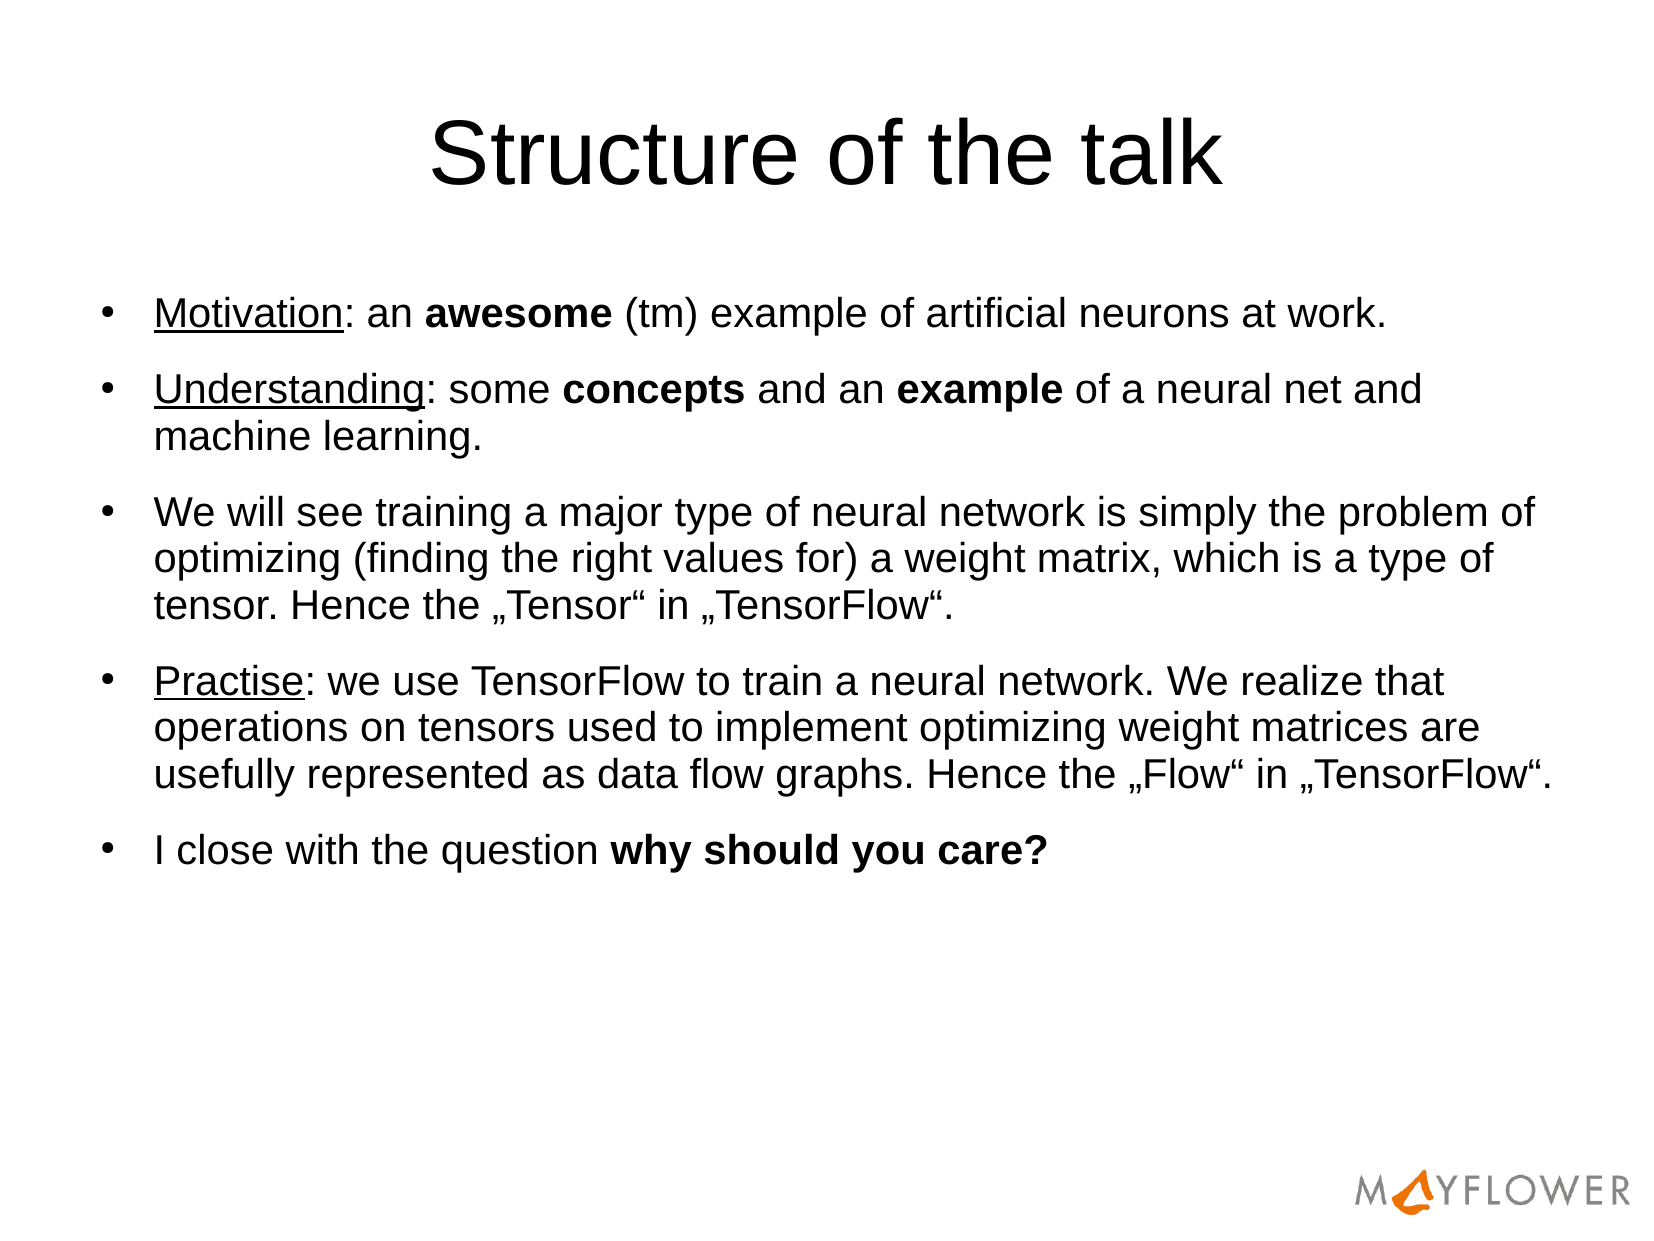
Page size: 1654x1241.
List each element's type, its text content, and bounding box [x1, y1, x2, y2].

title Structure of the talk [82, 49, 1571, 257]
list Motivation: an awesome (tm) example of artificial neurons at work. Understanding: some concepts and an example of a neural net and machine learning. We will see training a major type of neural network is simply the problem of optimizing (finding the right values for) a weight matrix, which is a type of tensor. Hence the „Tensor“ in „TensorFlow“. Practise: we use TensorFlow to train a neural network. We realize that operations on tensors used to implement optimizing weight matrices are usefully represented as data flow graphs. Hence the „Flow“ in „TensorFlow“. I close with the question why should you care? [82, 290, 1571, 1010]
picture [1355, 1169, 1630, 1215]
